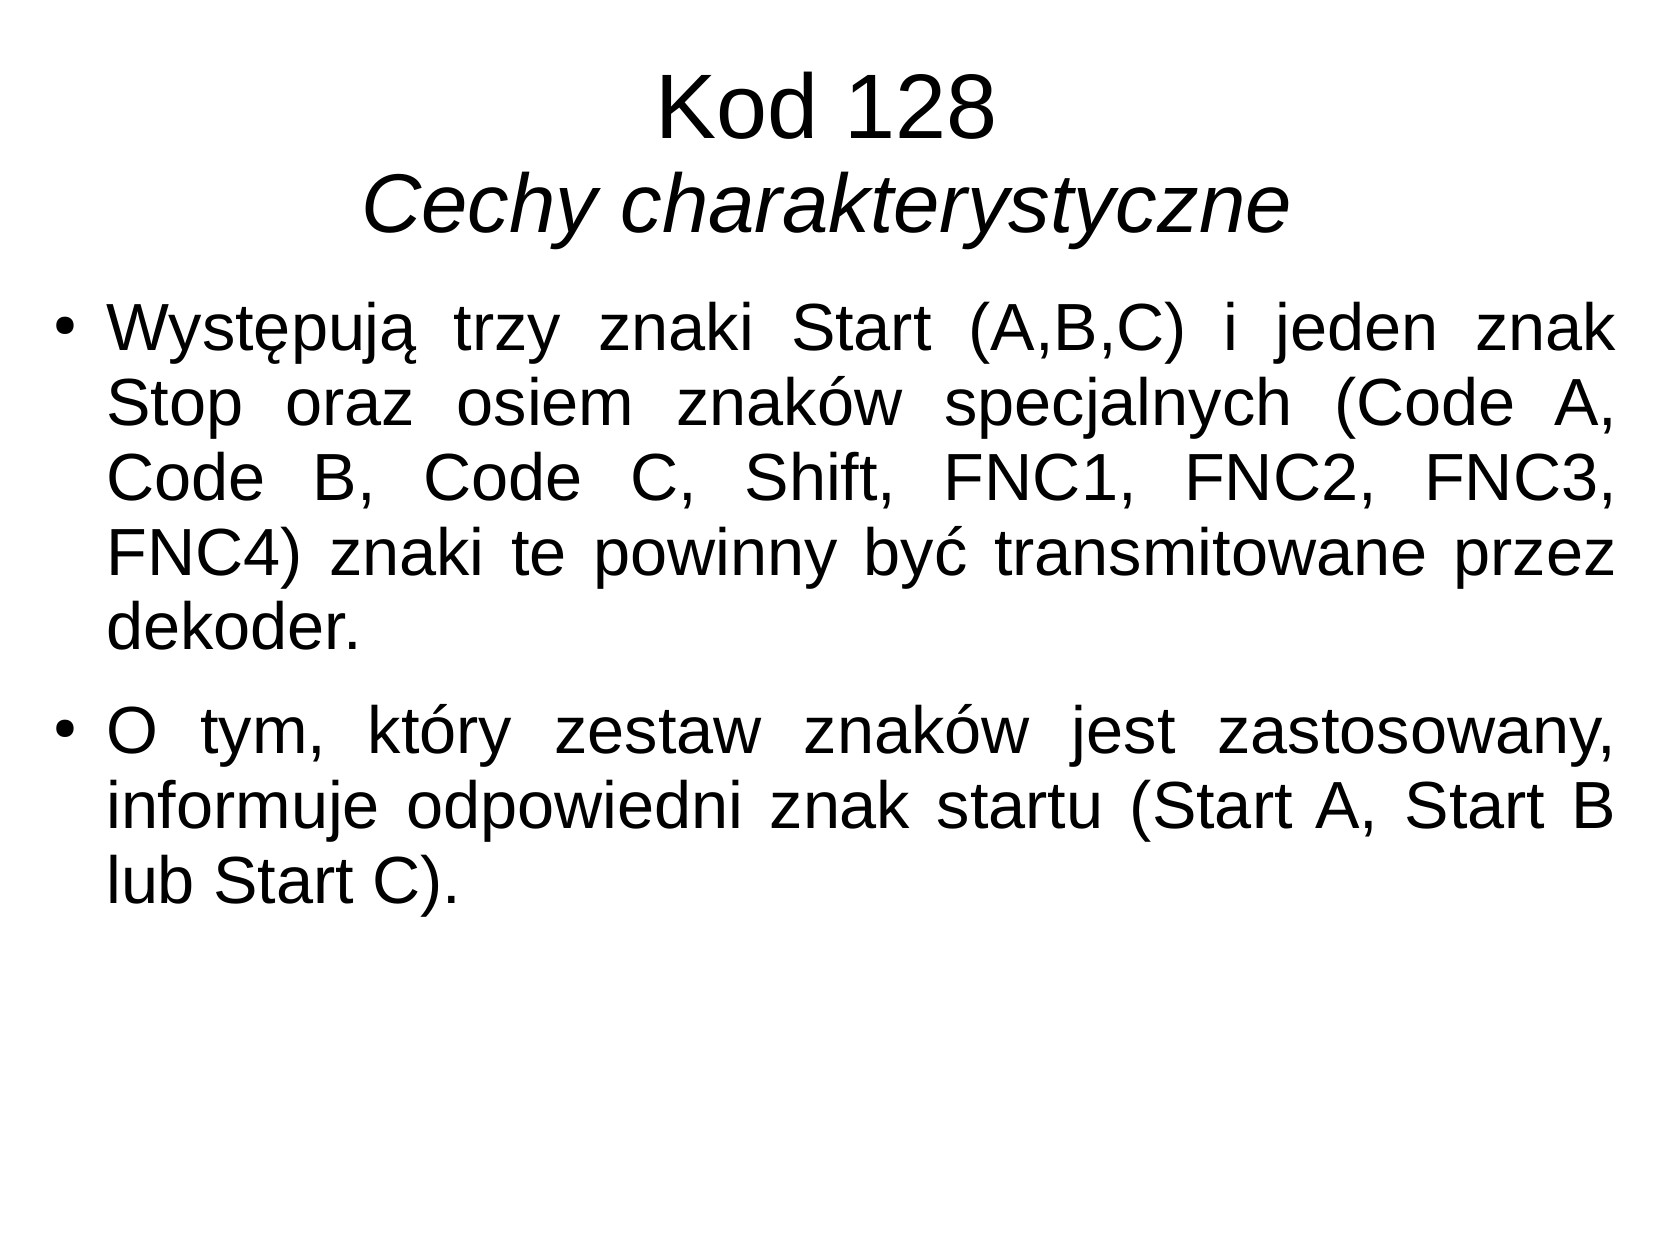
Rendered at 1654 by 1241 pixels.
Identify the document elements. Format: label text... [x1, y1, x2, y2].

list Występują trzy znaki Start (A,B,C) i jeden znak Stop oraz osiem znaków specjalnych (Code A, Code B, Code C, Shift, FNC1, FNC2, FNC3, FNC4) znaki te powinny być transmitowane przez dekoder. O tym, który zestaw znaków jest zastosowany, informuje odpowiedni znak startu (Start A, Start B lub Start C). [35, 290, 1619, 1193]
title Kod 128 Cechy charakterystyczne [82, 49, 1571, 257]
